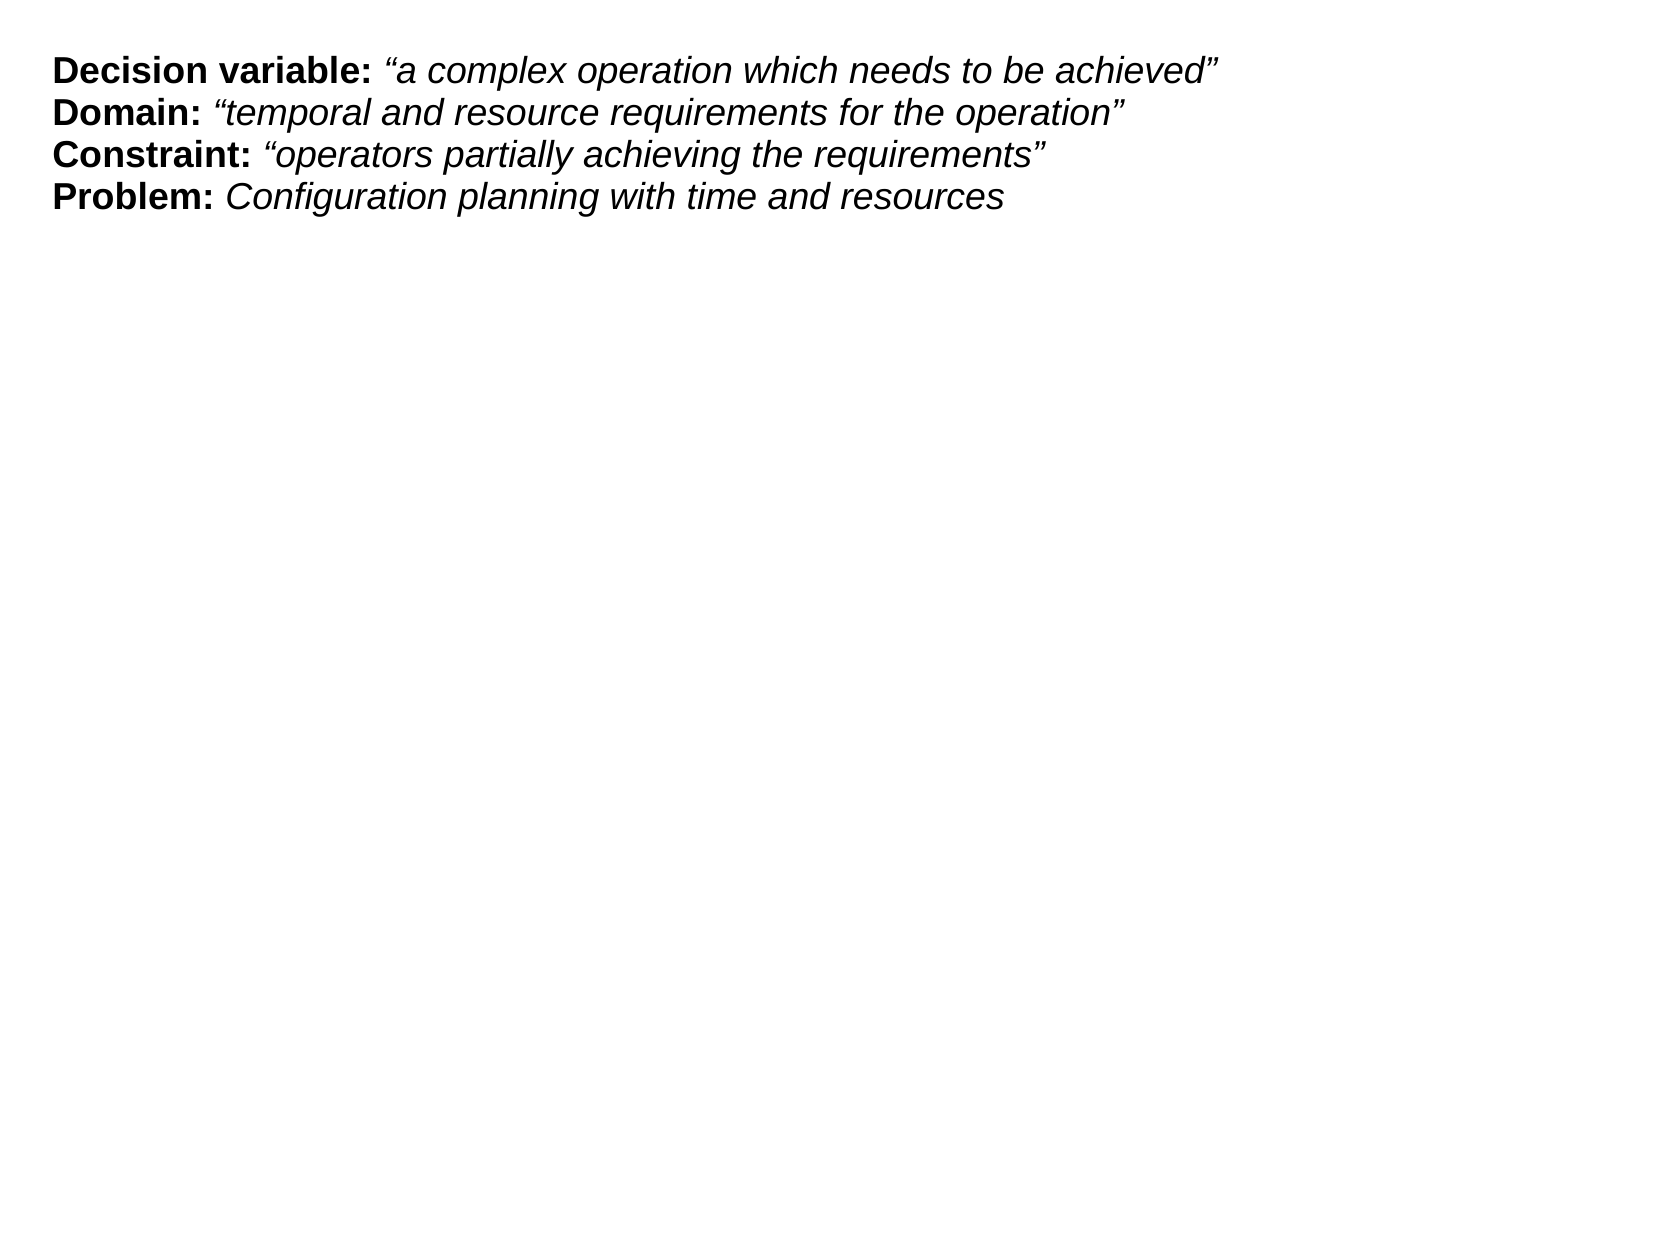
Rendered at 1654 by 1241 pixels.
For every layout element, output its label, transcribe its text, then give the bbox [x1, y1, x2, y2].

text_box Decision variable: “a complex operation which needs to be achieved” Domain: “temporal and resource requirements for the operation” Constraint: “operators partially achieving the requirements” Problem: Configuration planning with time and resources [37, 42, 1350, 226]
